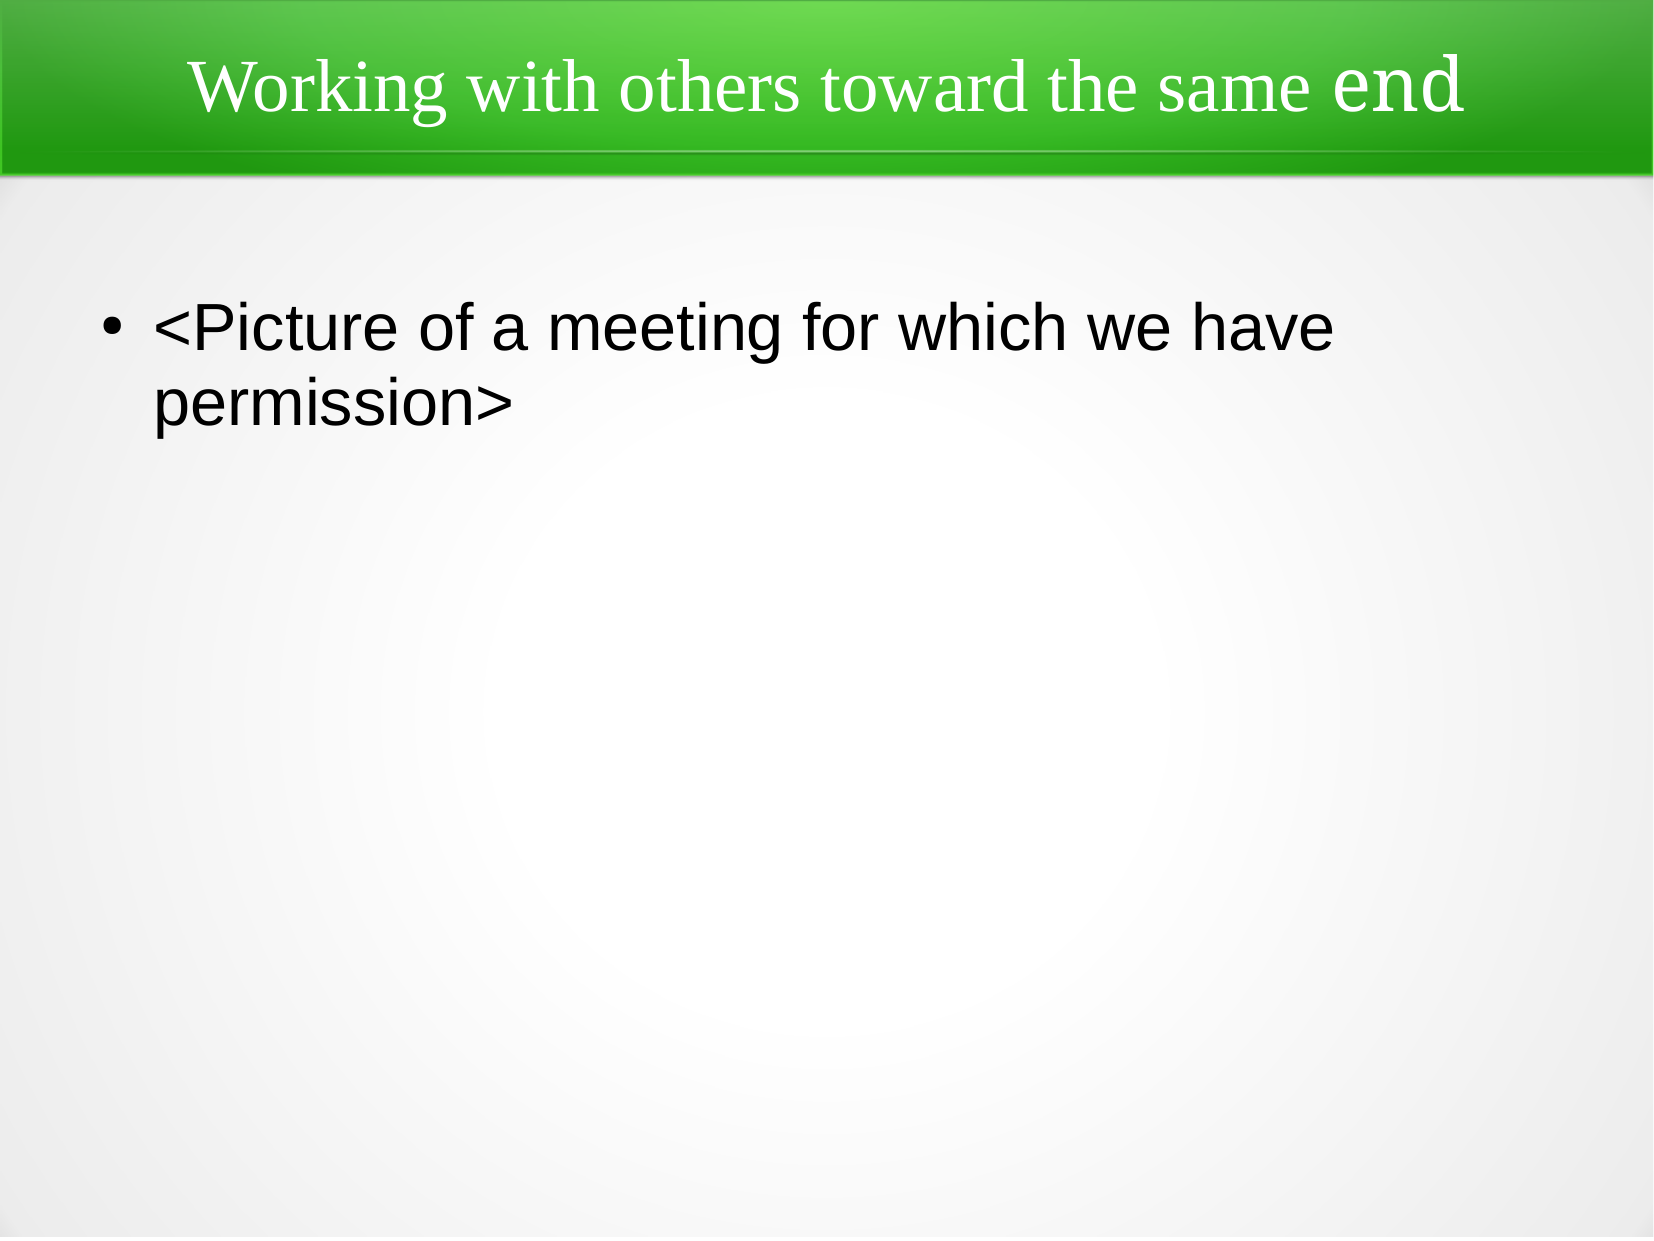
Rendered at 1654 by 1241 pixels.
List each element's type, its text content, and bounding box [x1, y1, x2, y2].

list <Picture of a meeting for which we have permission> [82, 290, 1571, 1109]
title Working with others toward the same end [82, 11, 1571, 154]
picture [0, 0, 1654, 1237]
